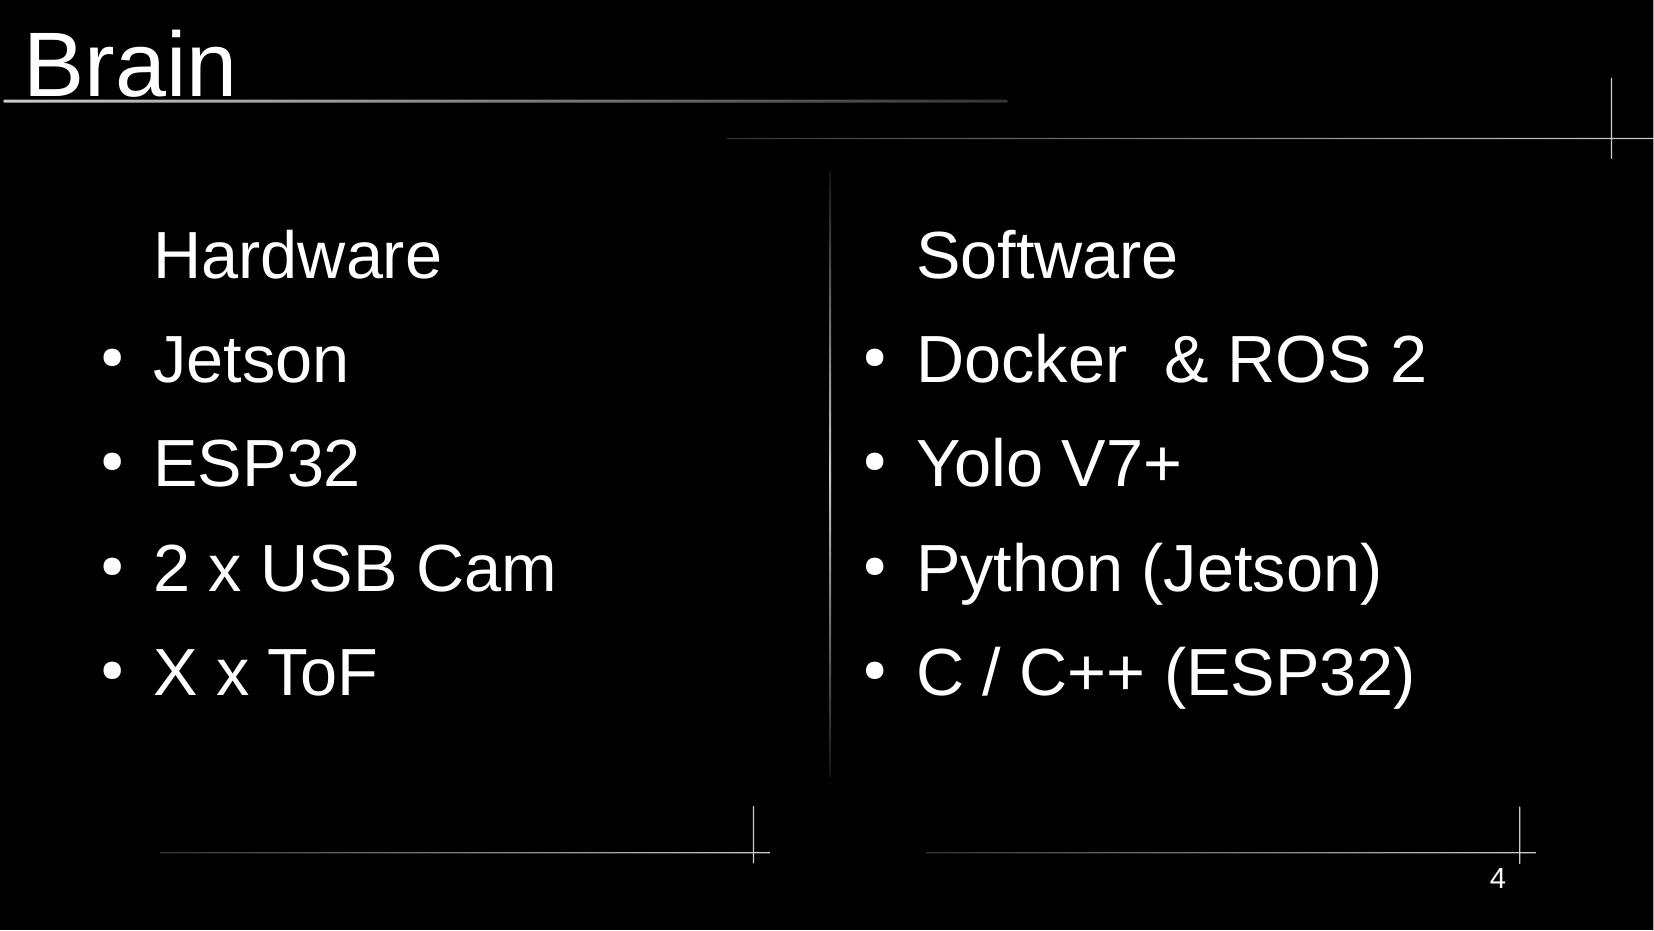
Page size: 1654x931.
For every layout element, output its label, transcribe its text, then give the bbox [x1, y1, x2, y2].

title Brain [23, 11, 1589, 119]
list Hardware Jetson ESP32 2 x USB Cam X x ToF [82, 217, 809, 758]
list Software Docker & ROS 2 Yolo V7+ Python (Jetson) C / C++ (ESP32) [845, 217, 1572, 758]
